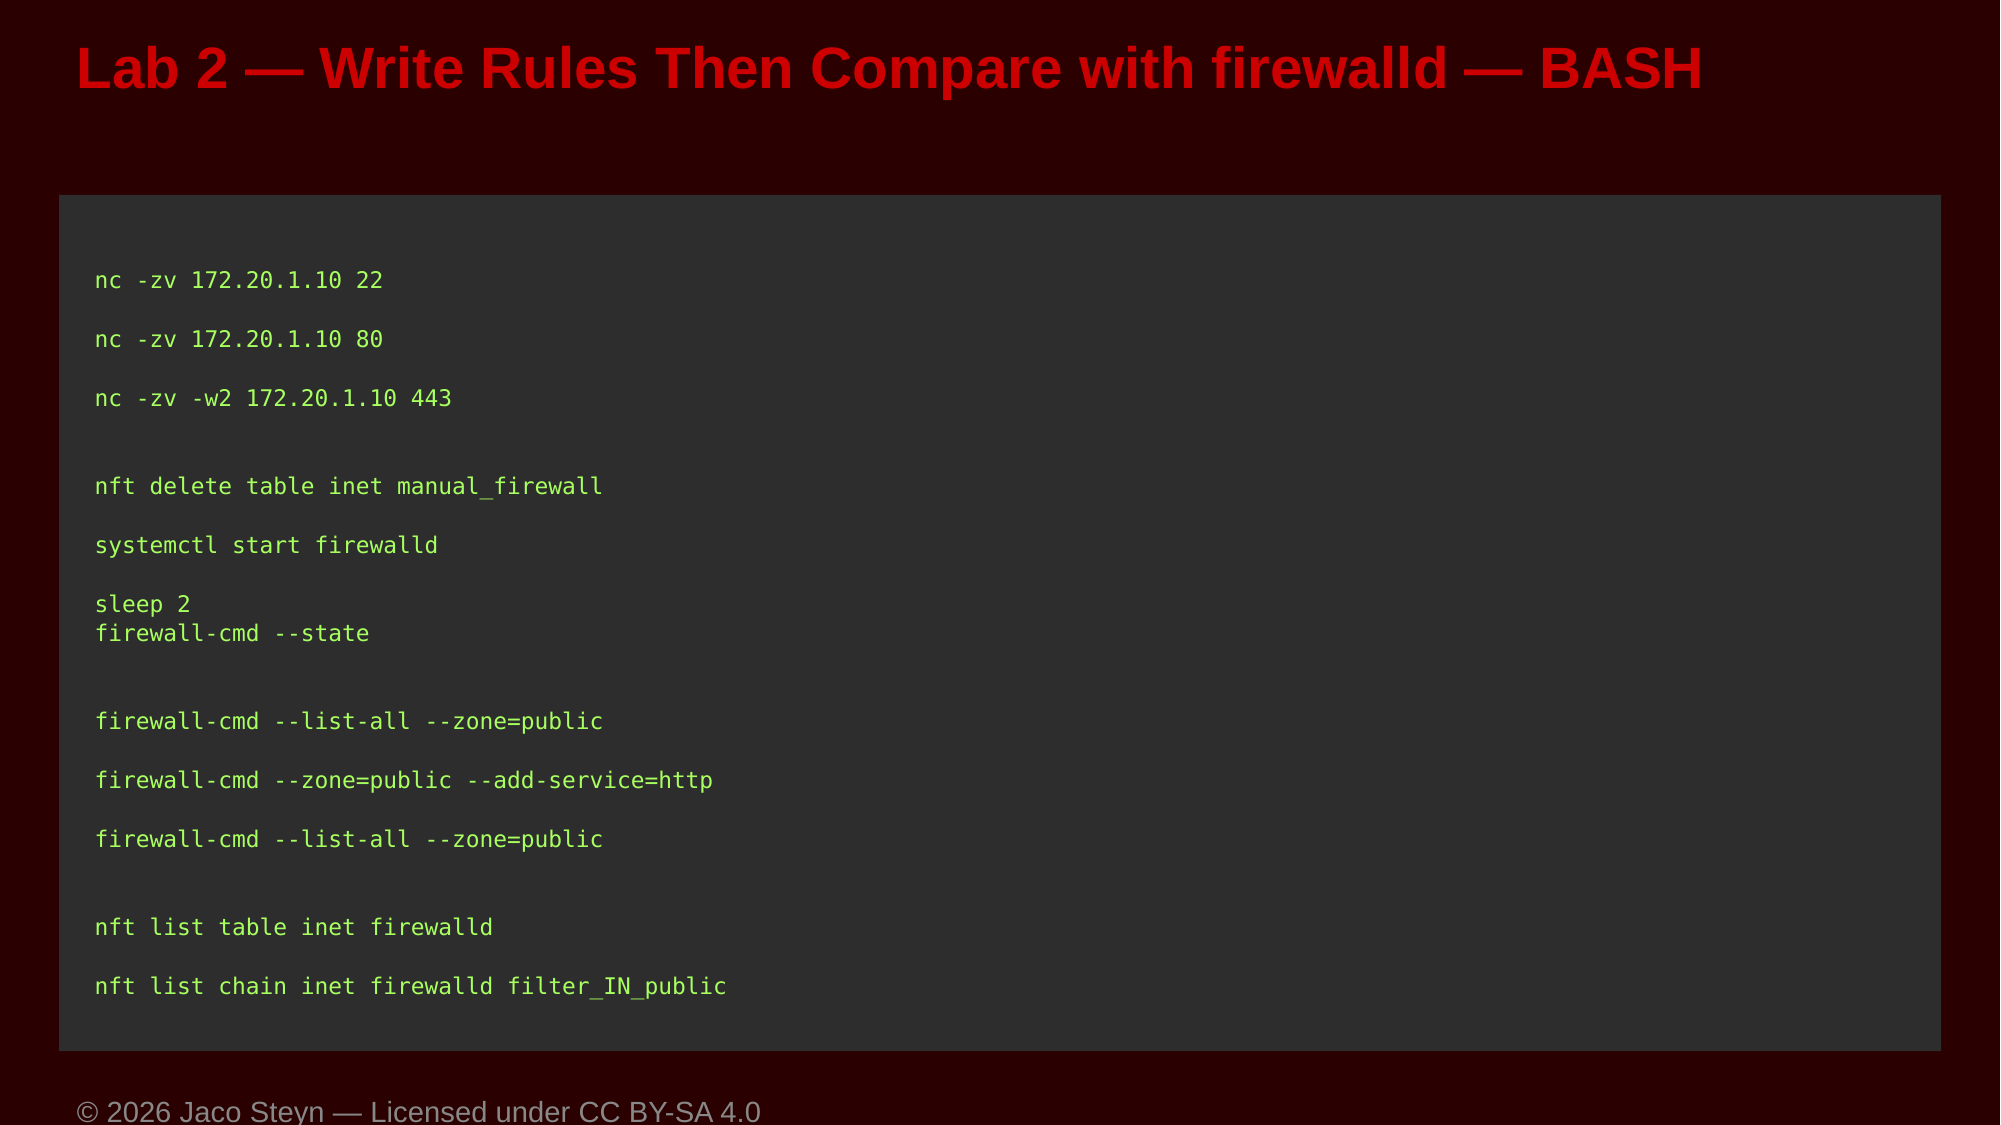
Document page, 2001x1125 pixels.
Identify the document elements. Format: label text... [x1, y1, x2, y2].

text_box Lab 2 — Write Rules Then Compare with firewalld — BASH [59, 23, 1942, 178]
text_box nc -zv 172.20.1.10 22 nc -zv 172.20.1.10 80 nc -zv -w2 172.20.1.10 443 nft delete table inet manual_firewall systemctl start firewalld sleep 2 firewall-cmd --state firewall-cmd --list-all --zone=public firewall-cmd --zone=public --add-service=http firewall-cmd --list-all --zone=public nft list table inet firewalld nft list chain inet firewalld filter_IN_public [59, 194, 1942, 1052]
text_box © 2026 Jaco Steyn — Licensed under CC BY-SA 4.0 [59, 1083, 1942, 1120]
